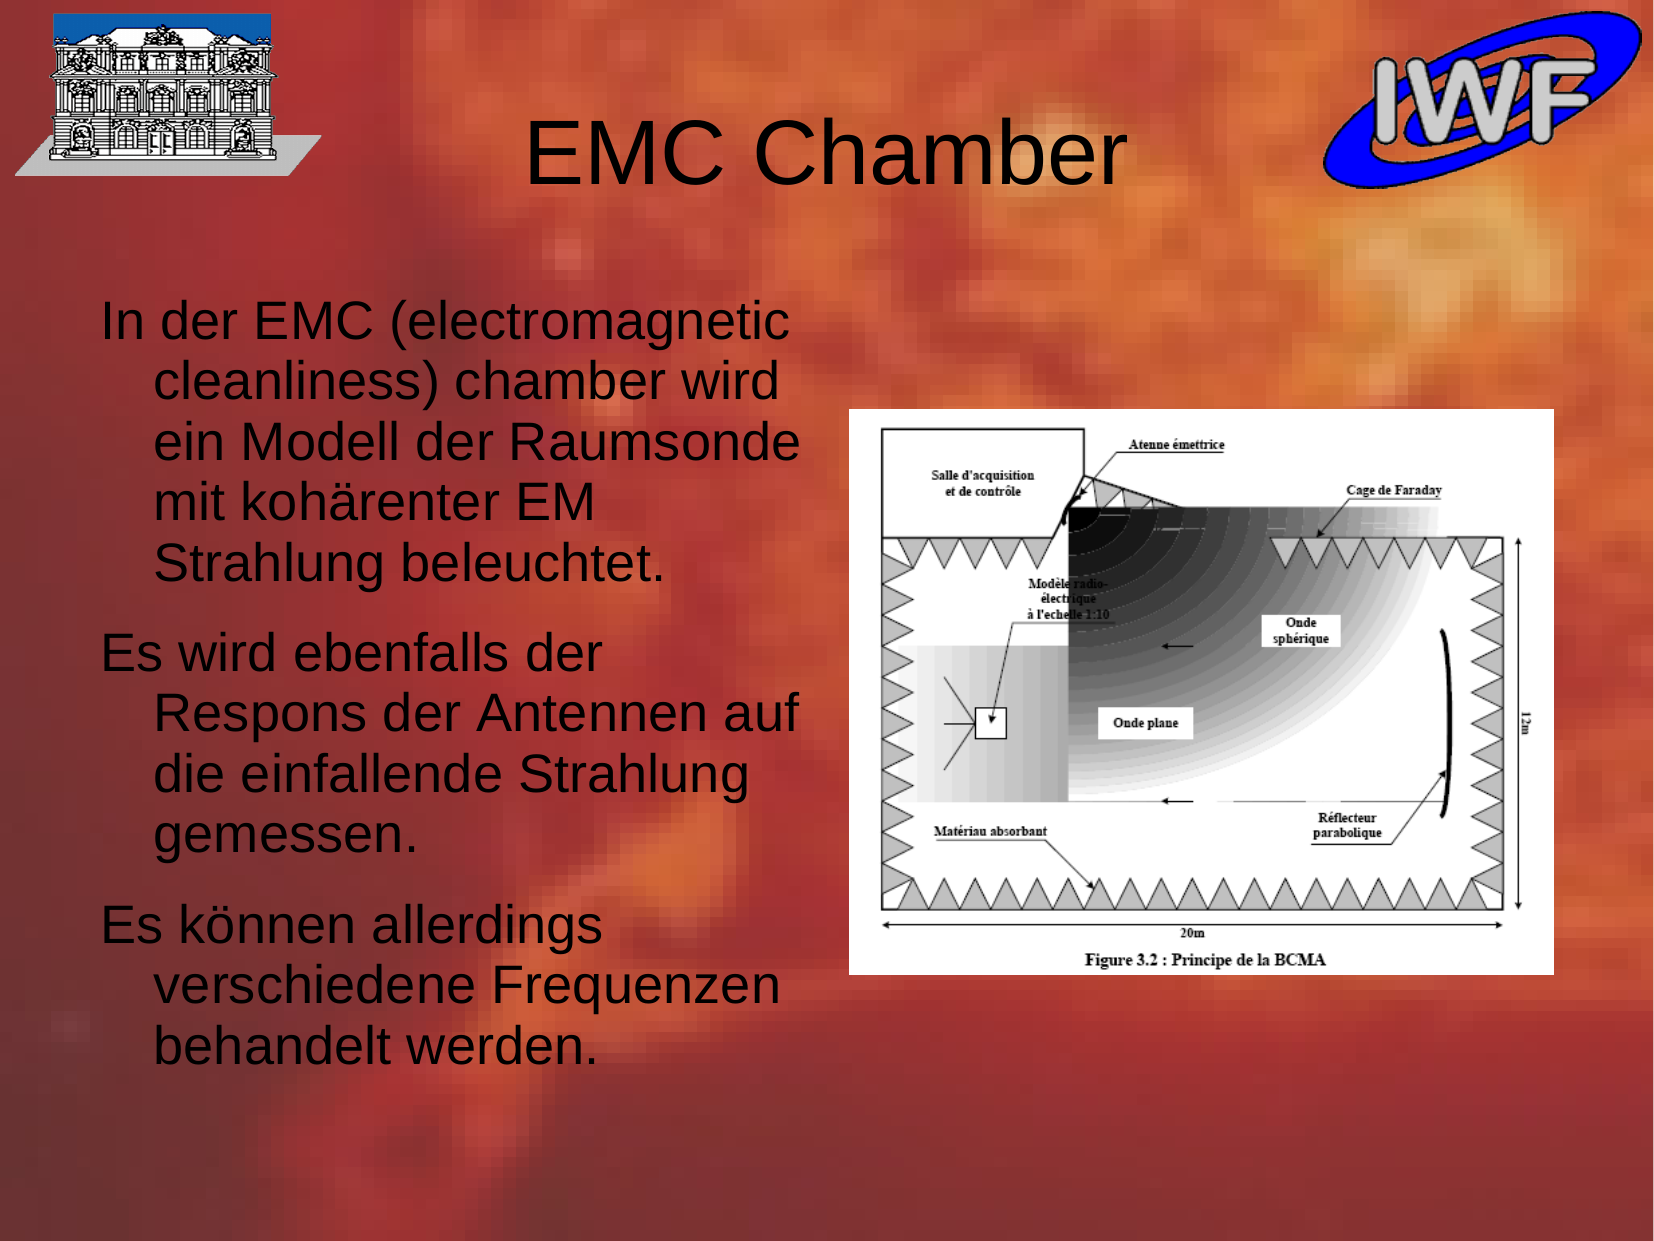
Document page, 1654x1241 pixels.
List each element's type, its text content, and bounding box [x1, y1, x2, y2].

list In der EMC (electromagnetic cleanliness) chamber wird ein Modell der Raumsonde mit kohärenter EM Strahlung beleuchtet. Es wird ebenfalls der Respons der Antennen auf die einfallende Strahlung gemessen. Es können allerdings verschiedene Frequenzen behandelt werden. [82, 290, 809, 1137]
title EMC Chamber [82, 49, 1571, 257]
picture [0, 0, 1654, 1241]
